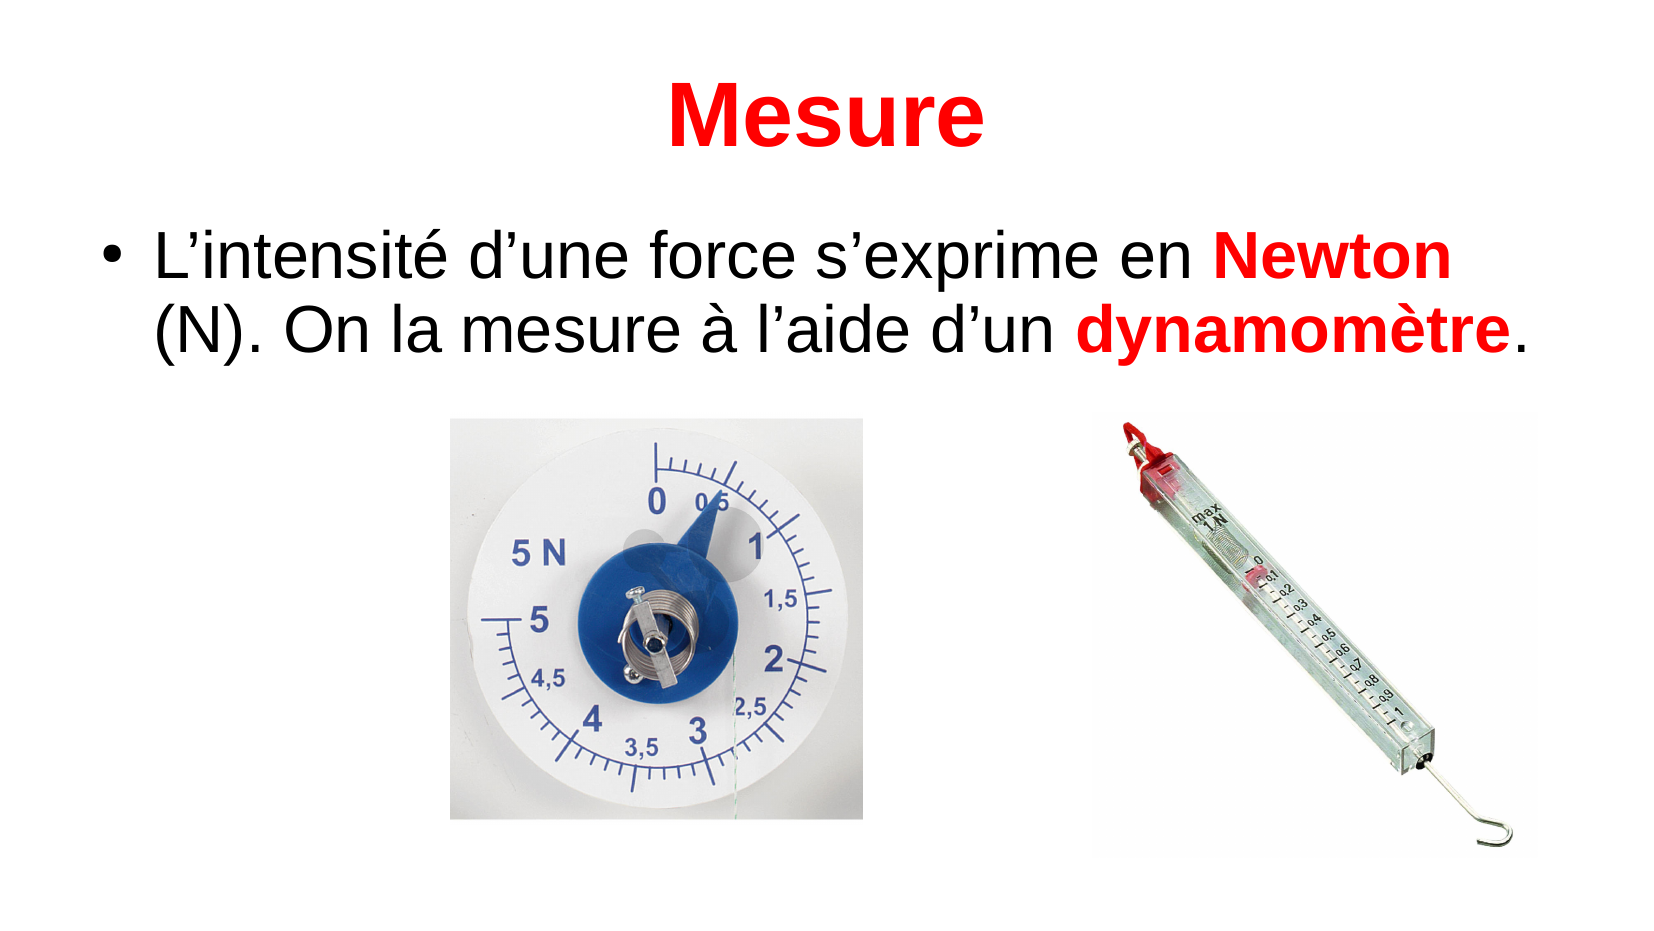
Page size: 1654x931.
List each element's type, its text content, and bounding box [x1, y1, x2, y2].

picture [450, 412, 863, 826]
picture [1092, 412, 1538, 858]
title Mesure [82, 37, 1571, 193]
list L’intensité d’une force s’exprime en Newton (N). On la mesure à l’aide d’un dynamomètre. [82, 217, 1571, 413]
